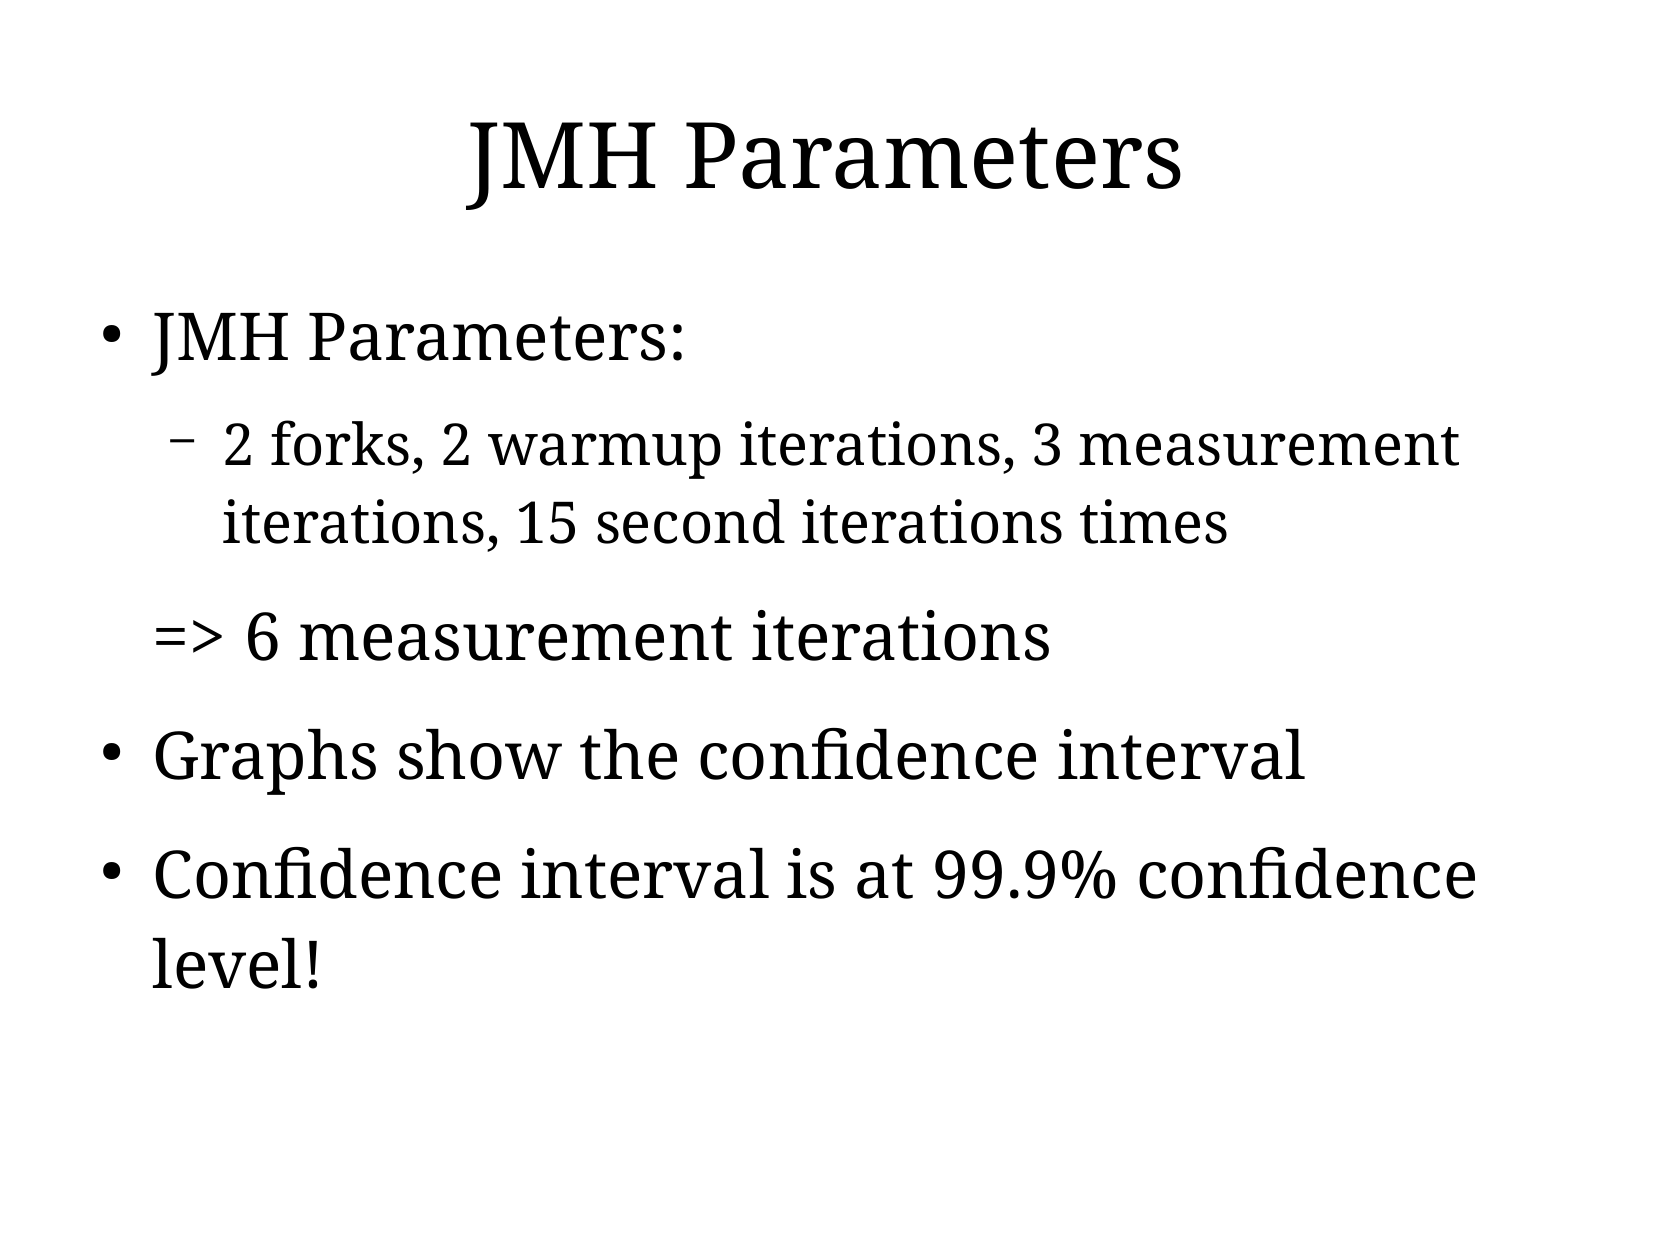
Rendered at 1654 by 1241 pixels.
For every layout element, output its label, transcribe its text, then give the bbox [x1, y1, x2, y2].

list JMH Parameters: 2 forks, 2 warmup iterations, 3 measurement iterations, 15 second iterations times => 6 measurement iterations Graphs show the confidence interval Confidence interval is at 99.9% confidence level! [82, 290, 1571, 1010]
title JMH Parameters [82, 49, 1571, 257]
